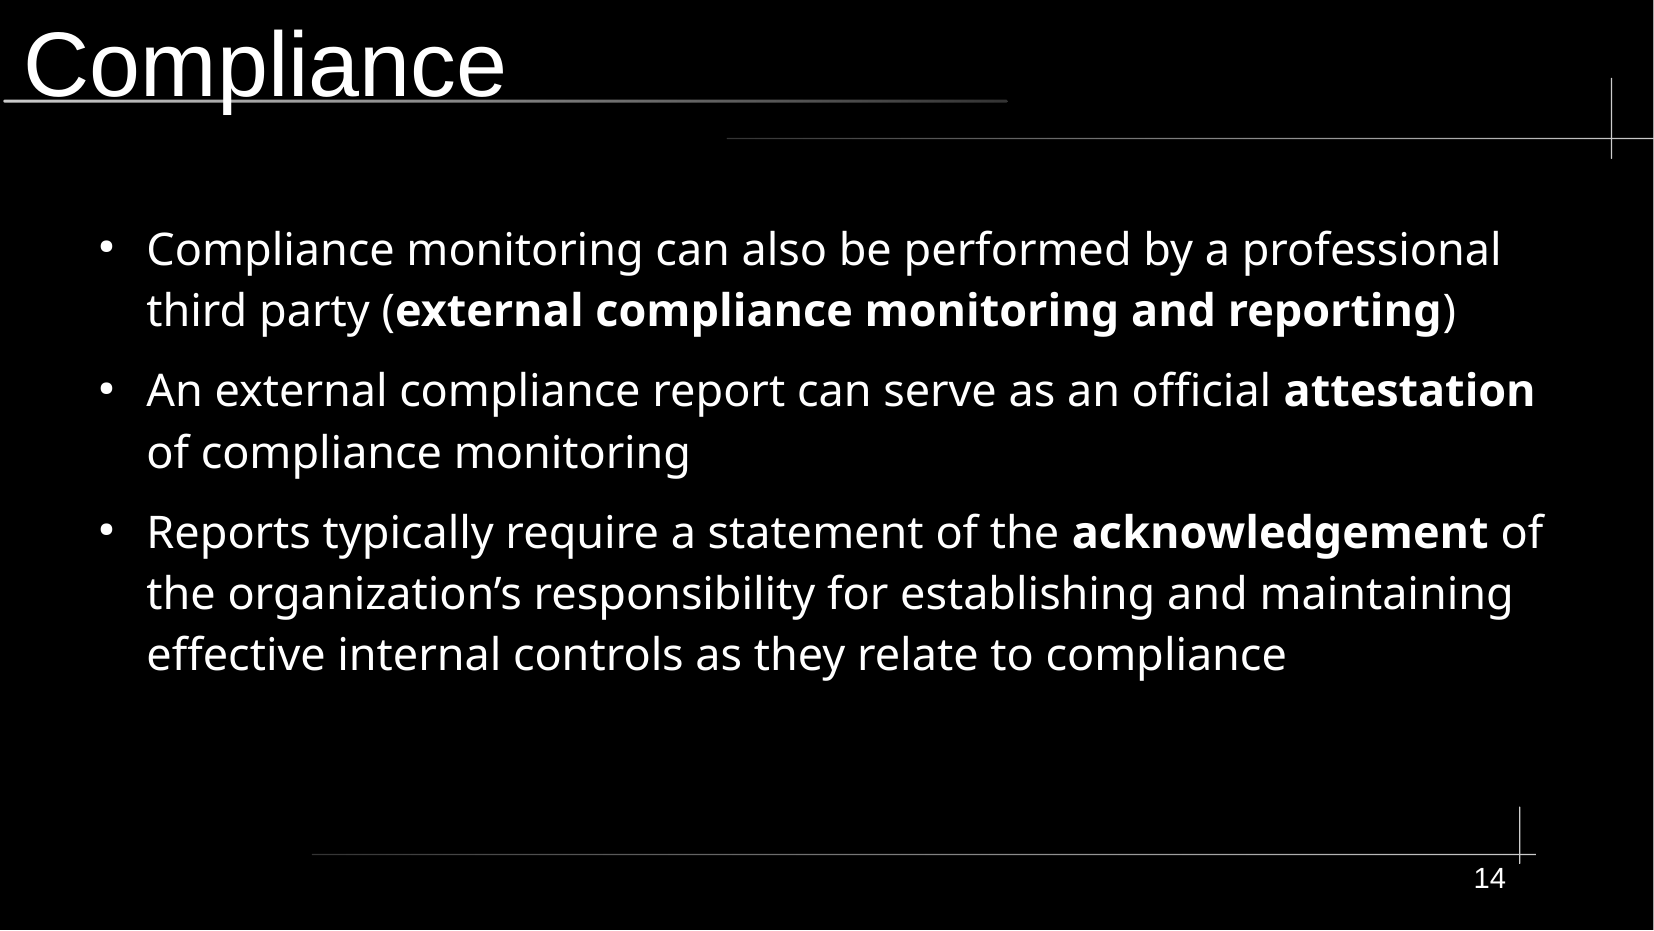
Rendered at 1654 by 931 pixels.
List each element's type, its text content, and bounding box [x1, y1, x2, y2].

list Compliance monitoring can also be performed by a professional third party (external compliance monitoring and reporting) An external compliance report can serve as an official attestation of compliance monitoring Reports typically require a statement of the acknowledgement of the organization’s responsibility for establishing and maintaining effective internal controls as they relate to compliance [82, 217, 1571, 758]
title Compliance [23, 11, 1589, 119]
